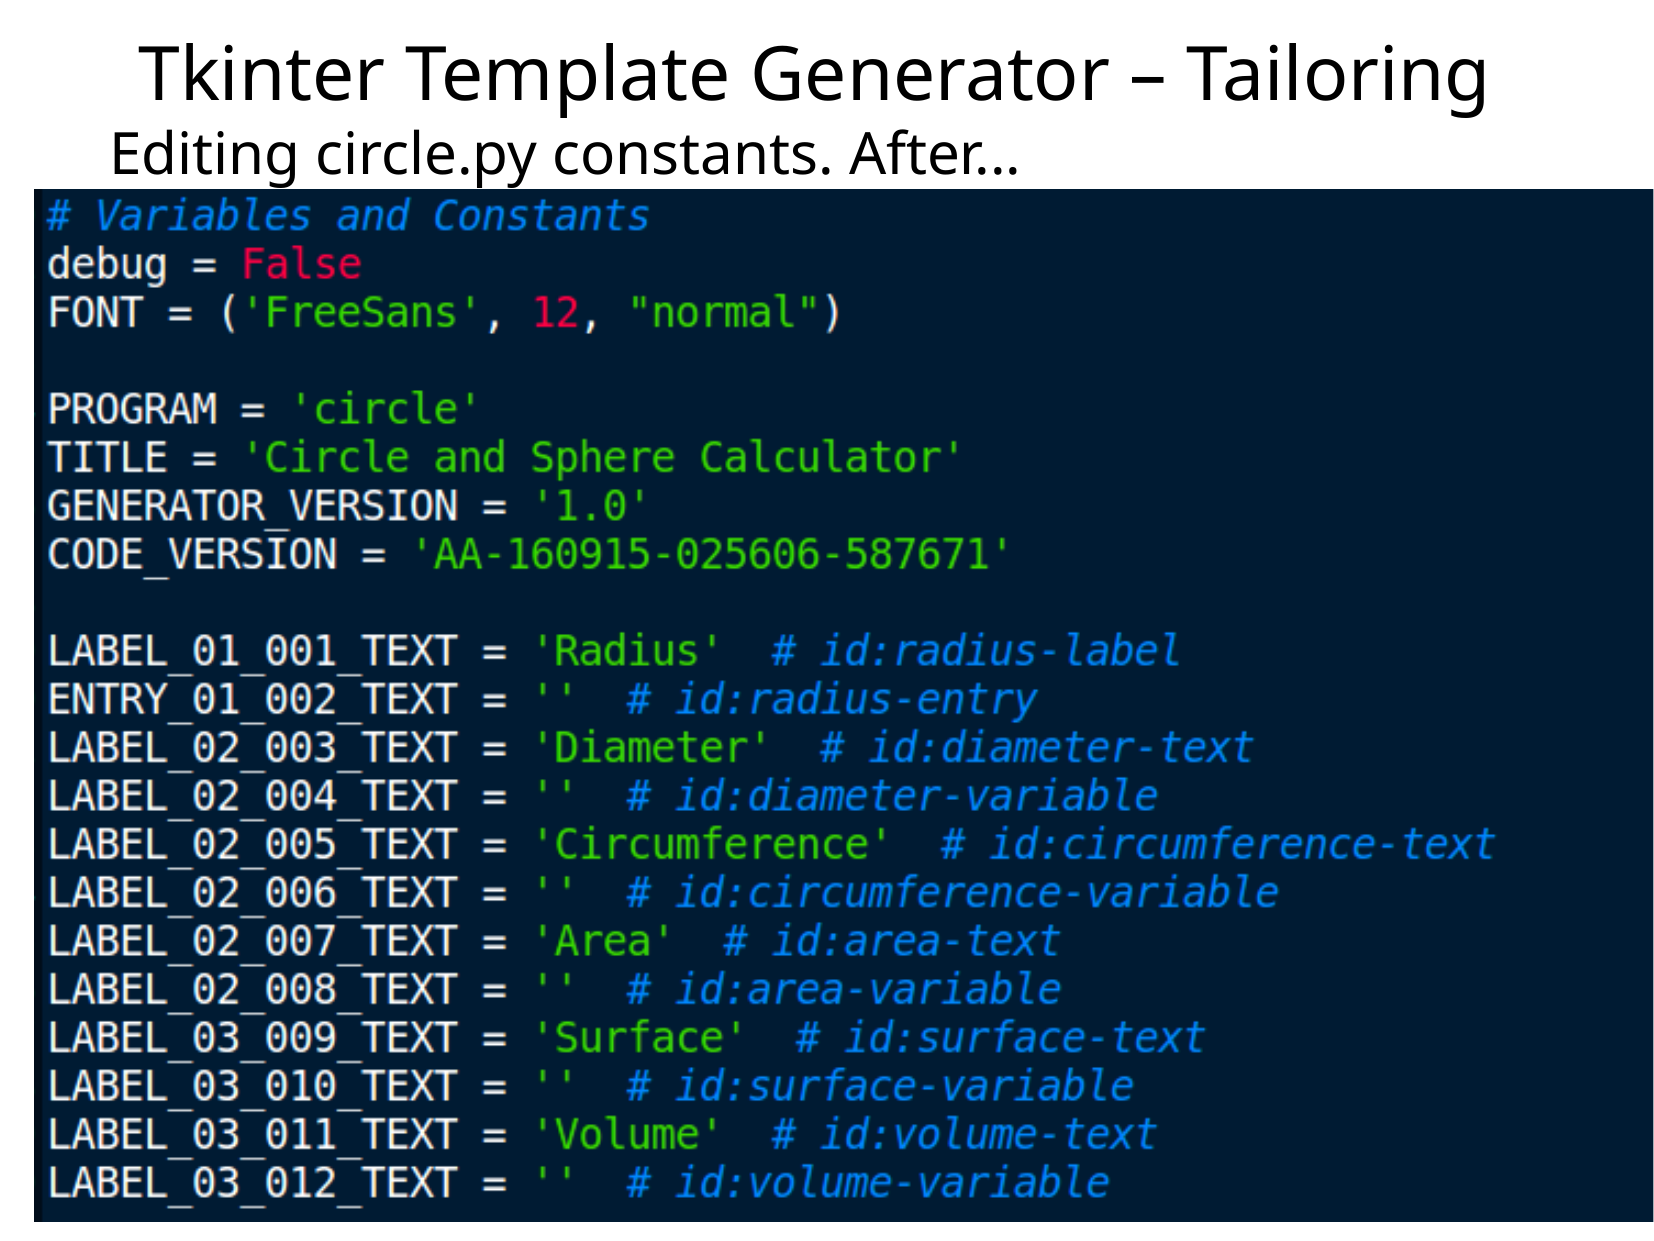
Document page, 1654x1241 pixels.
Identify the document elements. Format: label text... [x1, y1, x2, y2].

title Tkinter Template Generator – Tailoring [70, 7, 1560, 137]
picture [34, 189, 1654, 1222]
title Editing circle.py constants. After... [109, 106, 1598, 189]
